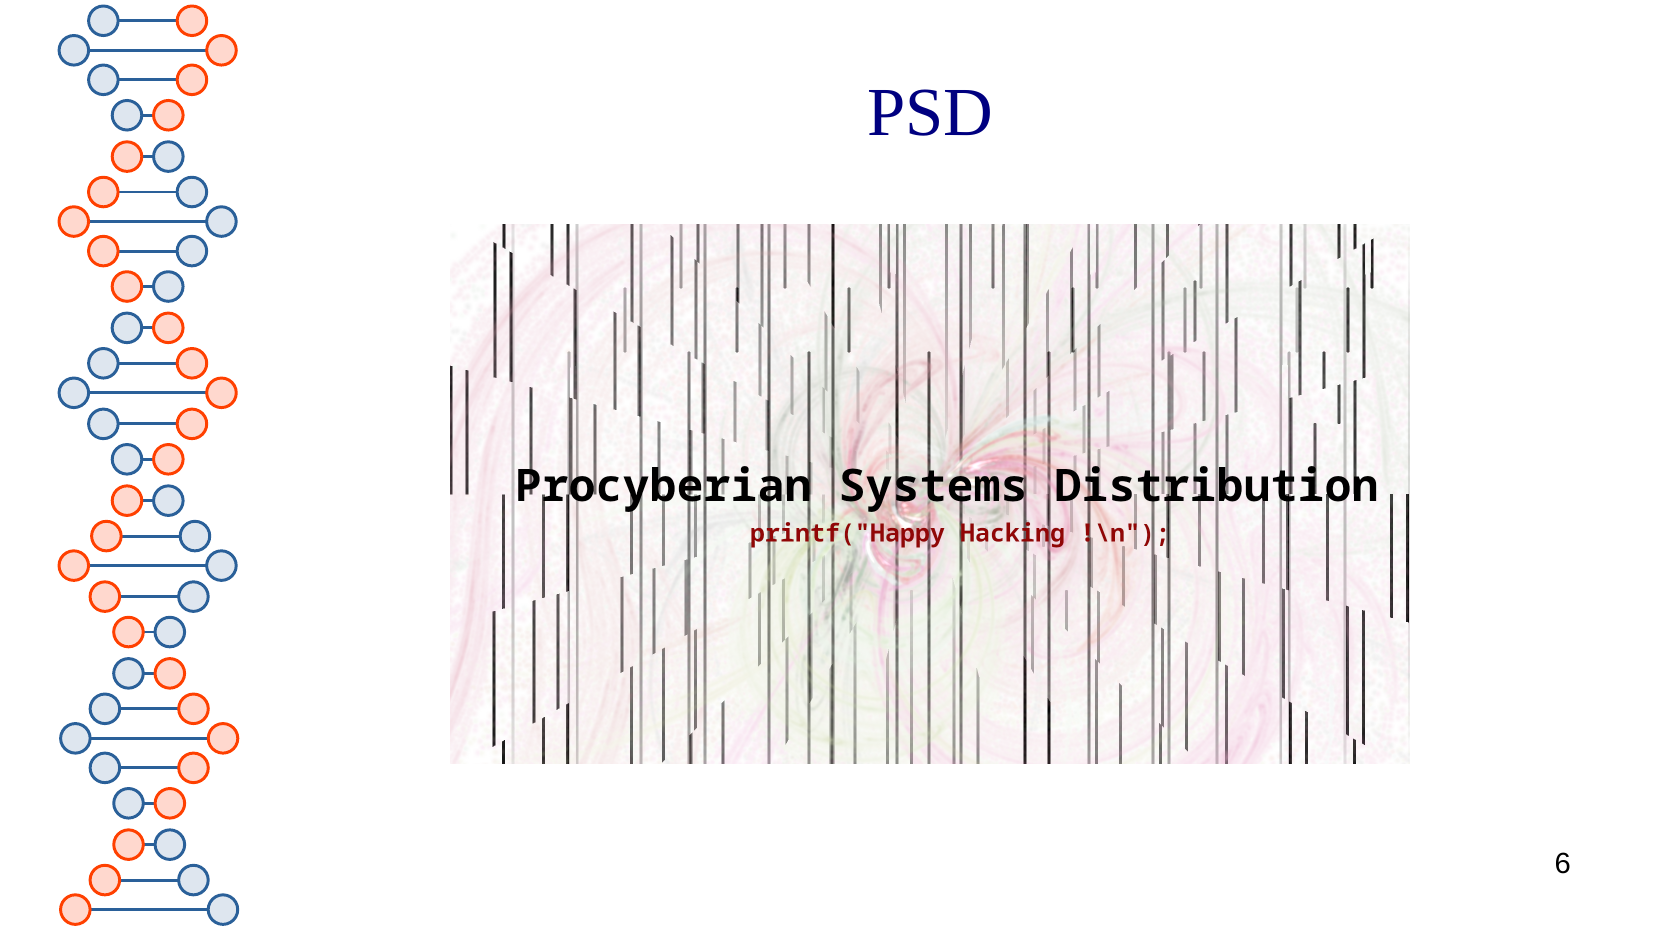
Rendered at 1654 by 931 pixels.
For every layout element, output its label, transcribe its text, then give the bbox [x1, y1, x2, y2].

title PSD [265, 35, 1595, 189]
picture [450, 224, 1410, 764]
